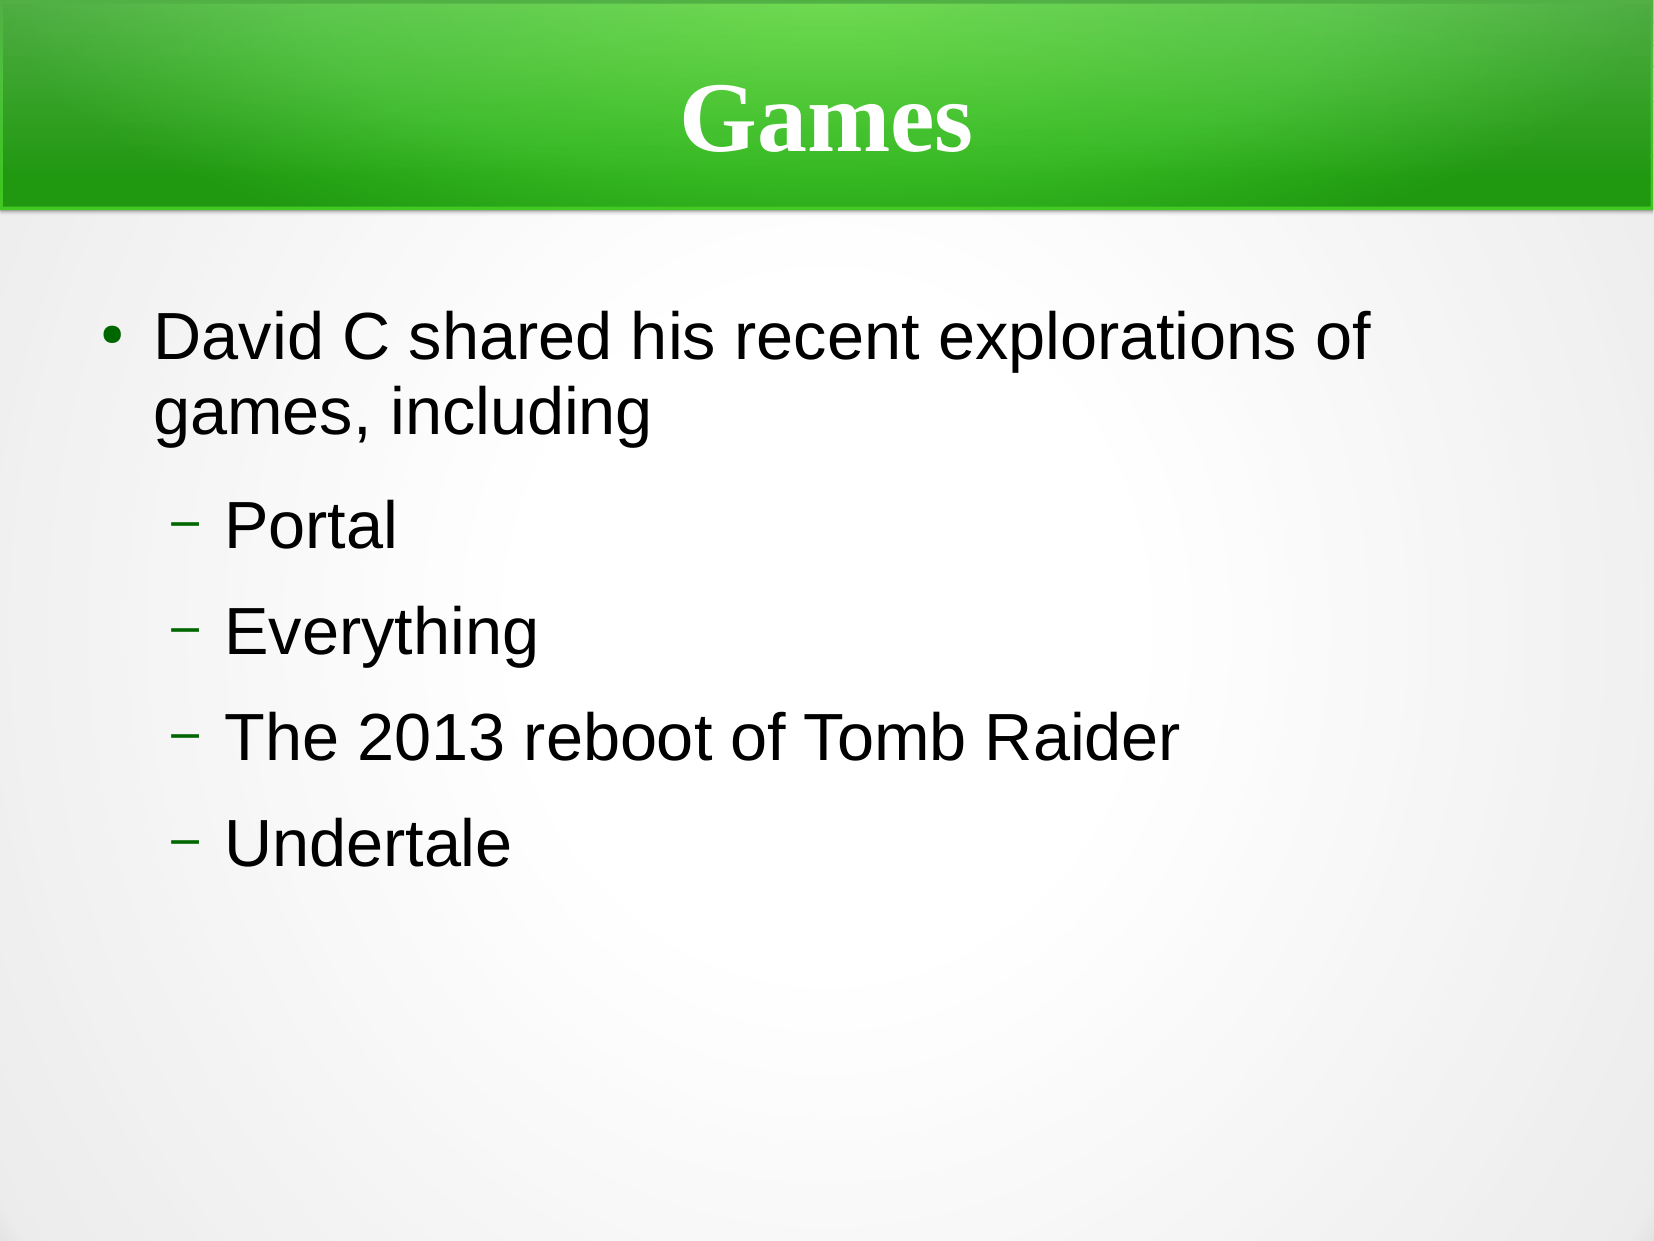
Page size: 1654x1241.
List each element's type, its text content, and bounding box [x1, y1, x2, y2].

title Games [82, 45, 1571, 192]
list David C shared his recent explorations of games, including Portal Everything The 2013 reboot of Tomb Raider Undertale [82, 299, 1571, 1193]
